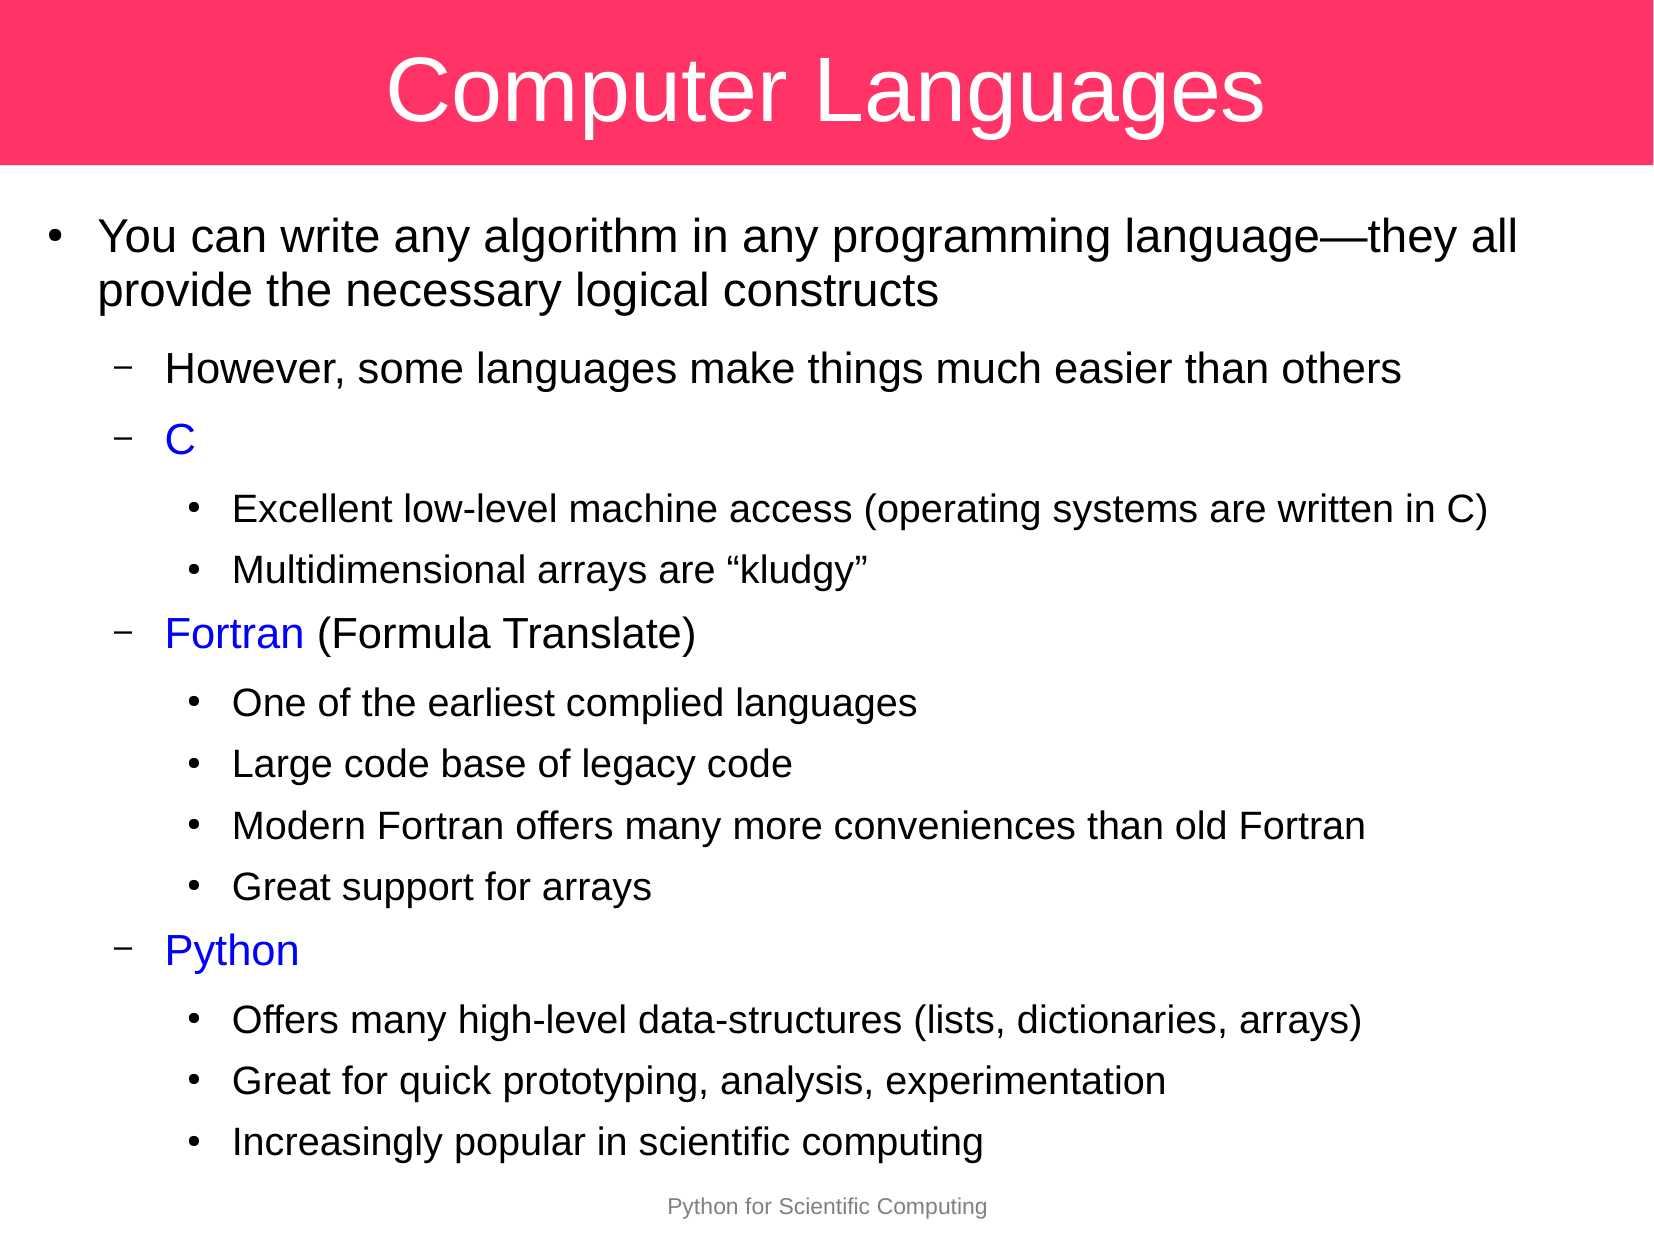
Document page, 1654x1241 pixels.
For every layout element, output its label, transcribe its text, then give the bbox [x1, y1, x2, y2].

list You can write any algorithm in any programming language—they all provide the necessary logical constructs However, some languages make things much easier than others C Excellent low-level machine access (operating systems are written in C) Multidimensional arrays are “kludgy” Fortran (Formula Translate) One of the earliest complied languages Large code base of legacy code Modern Fortran offers many more conveniences than old Fortran Great support for arrays Python Offers many high-level data-structures (lists, dictionaries, arrays) Great for quick prototyping, analysis, experimentation Increasingly popular in scientific computing [30, 210, 1621, 1171]
title Computer Languages [82, 31, 1571, 148]
